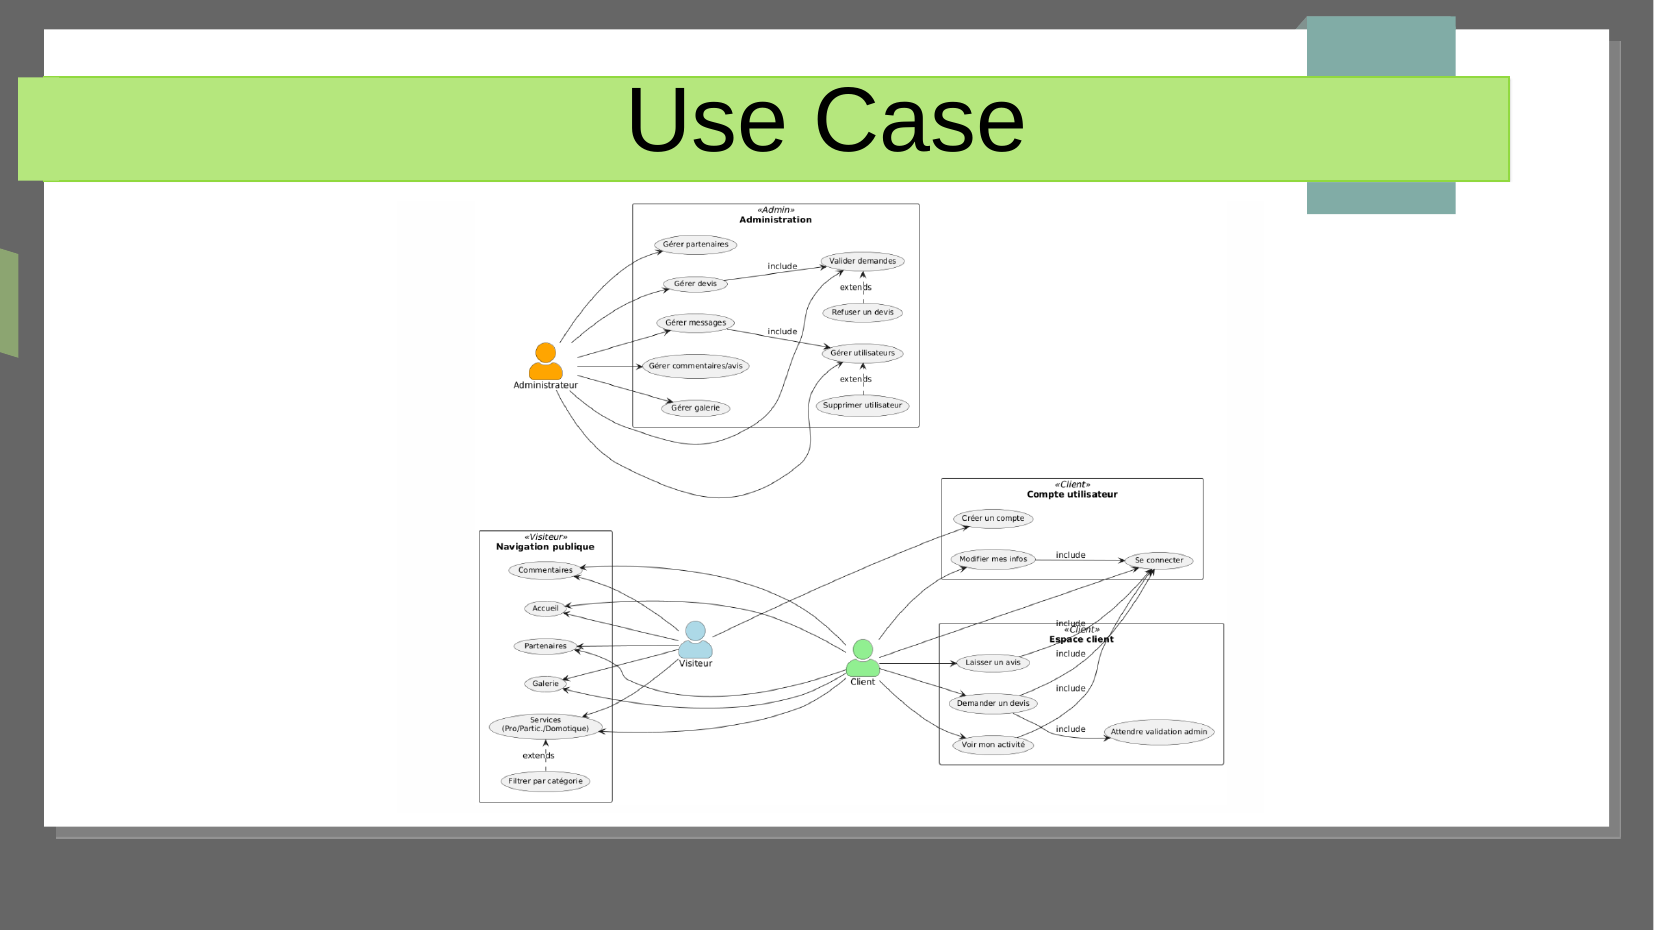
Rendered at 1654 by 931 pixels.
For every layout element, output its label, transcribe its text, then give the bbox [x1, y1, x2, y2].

title Use Case [82, 37, 1571, 193]
picture [397, 201, 1264, 813]
